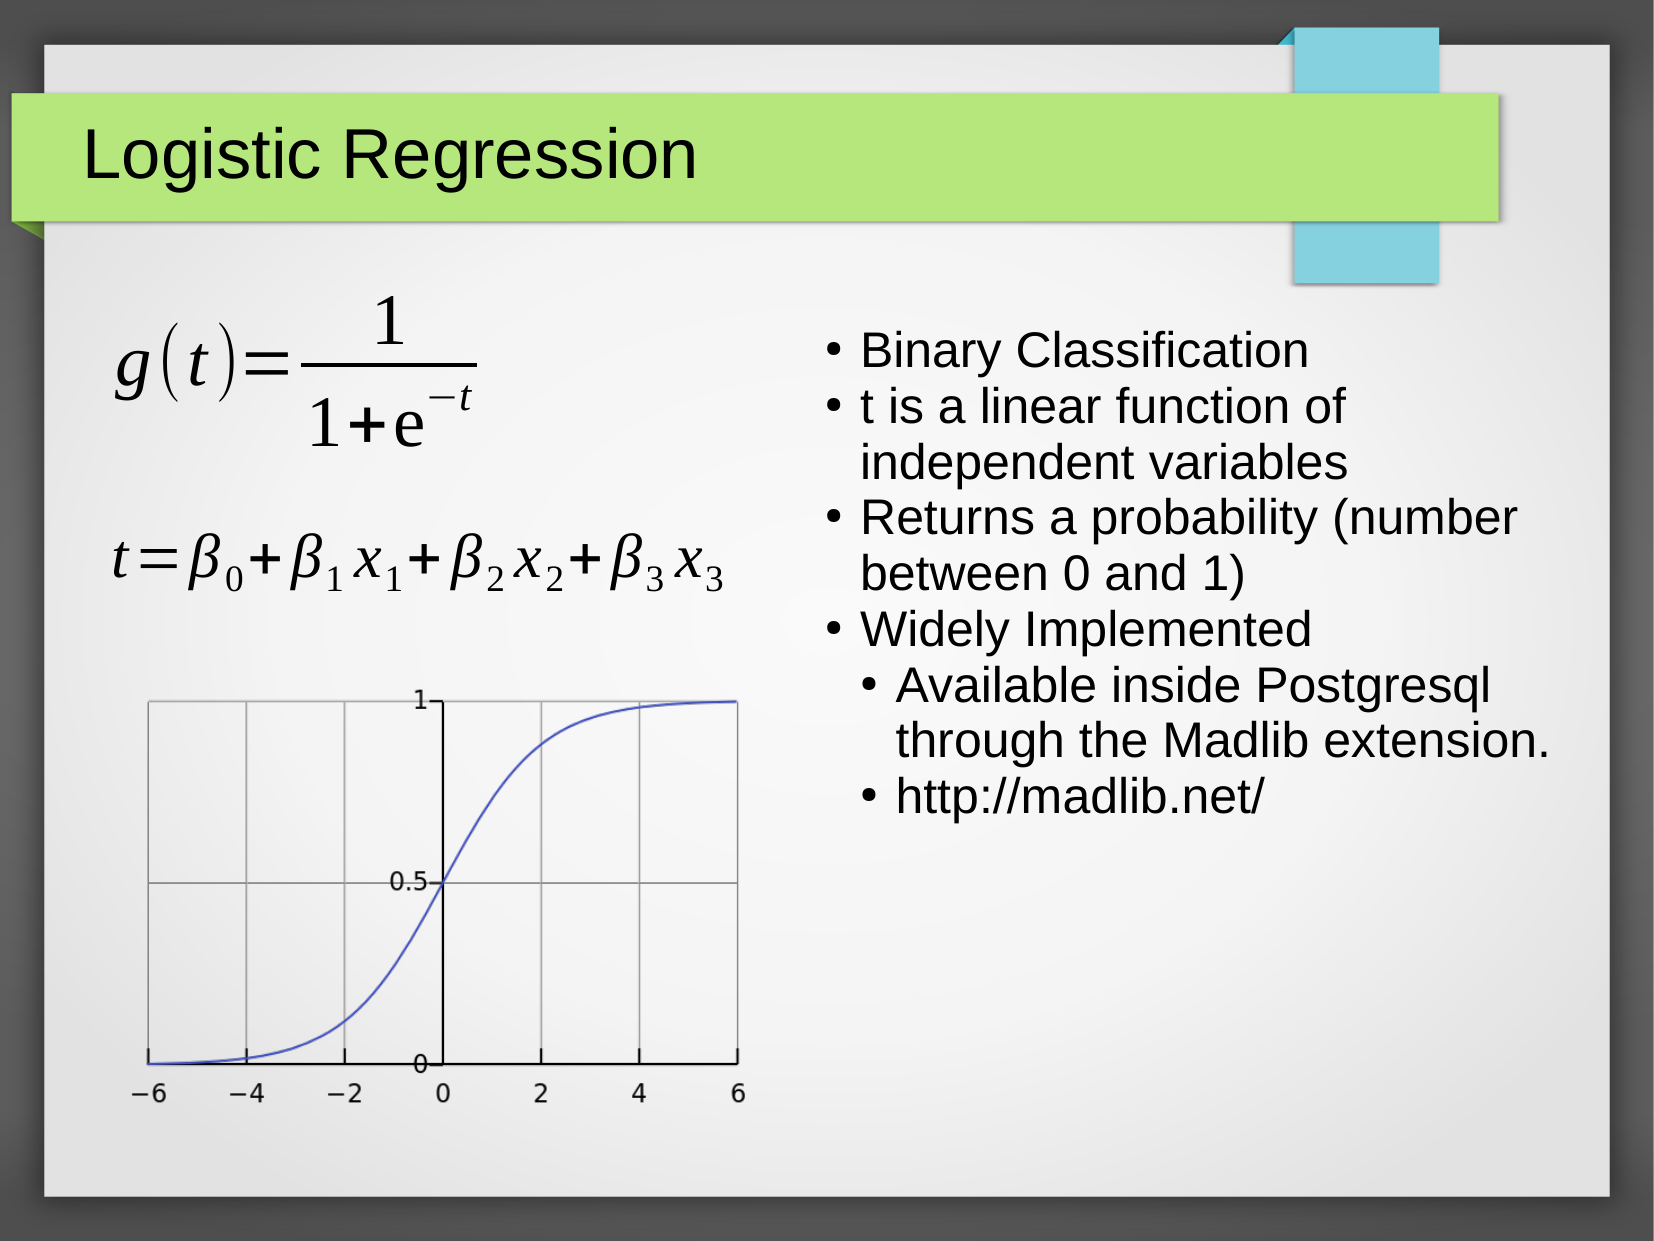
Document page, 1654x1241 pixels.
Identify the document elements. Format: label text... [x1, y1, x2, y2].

chart [105, 521, 731, 601]
chart [105, 279, 488, 462]
title Logistic Regression [82, 94, 1264, 213]
picture [0, 0, 1654, 1241]
text_box Binary Classification t is a linear function of independent variables Returns a probability (number between 0 and 1) Widely Implemented Available inside Postgresql through the Madlib extension. http://madlib.net/ [810, 315, 1576, 1032]
